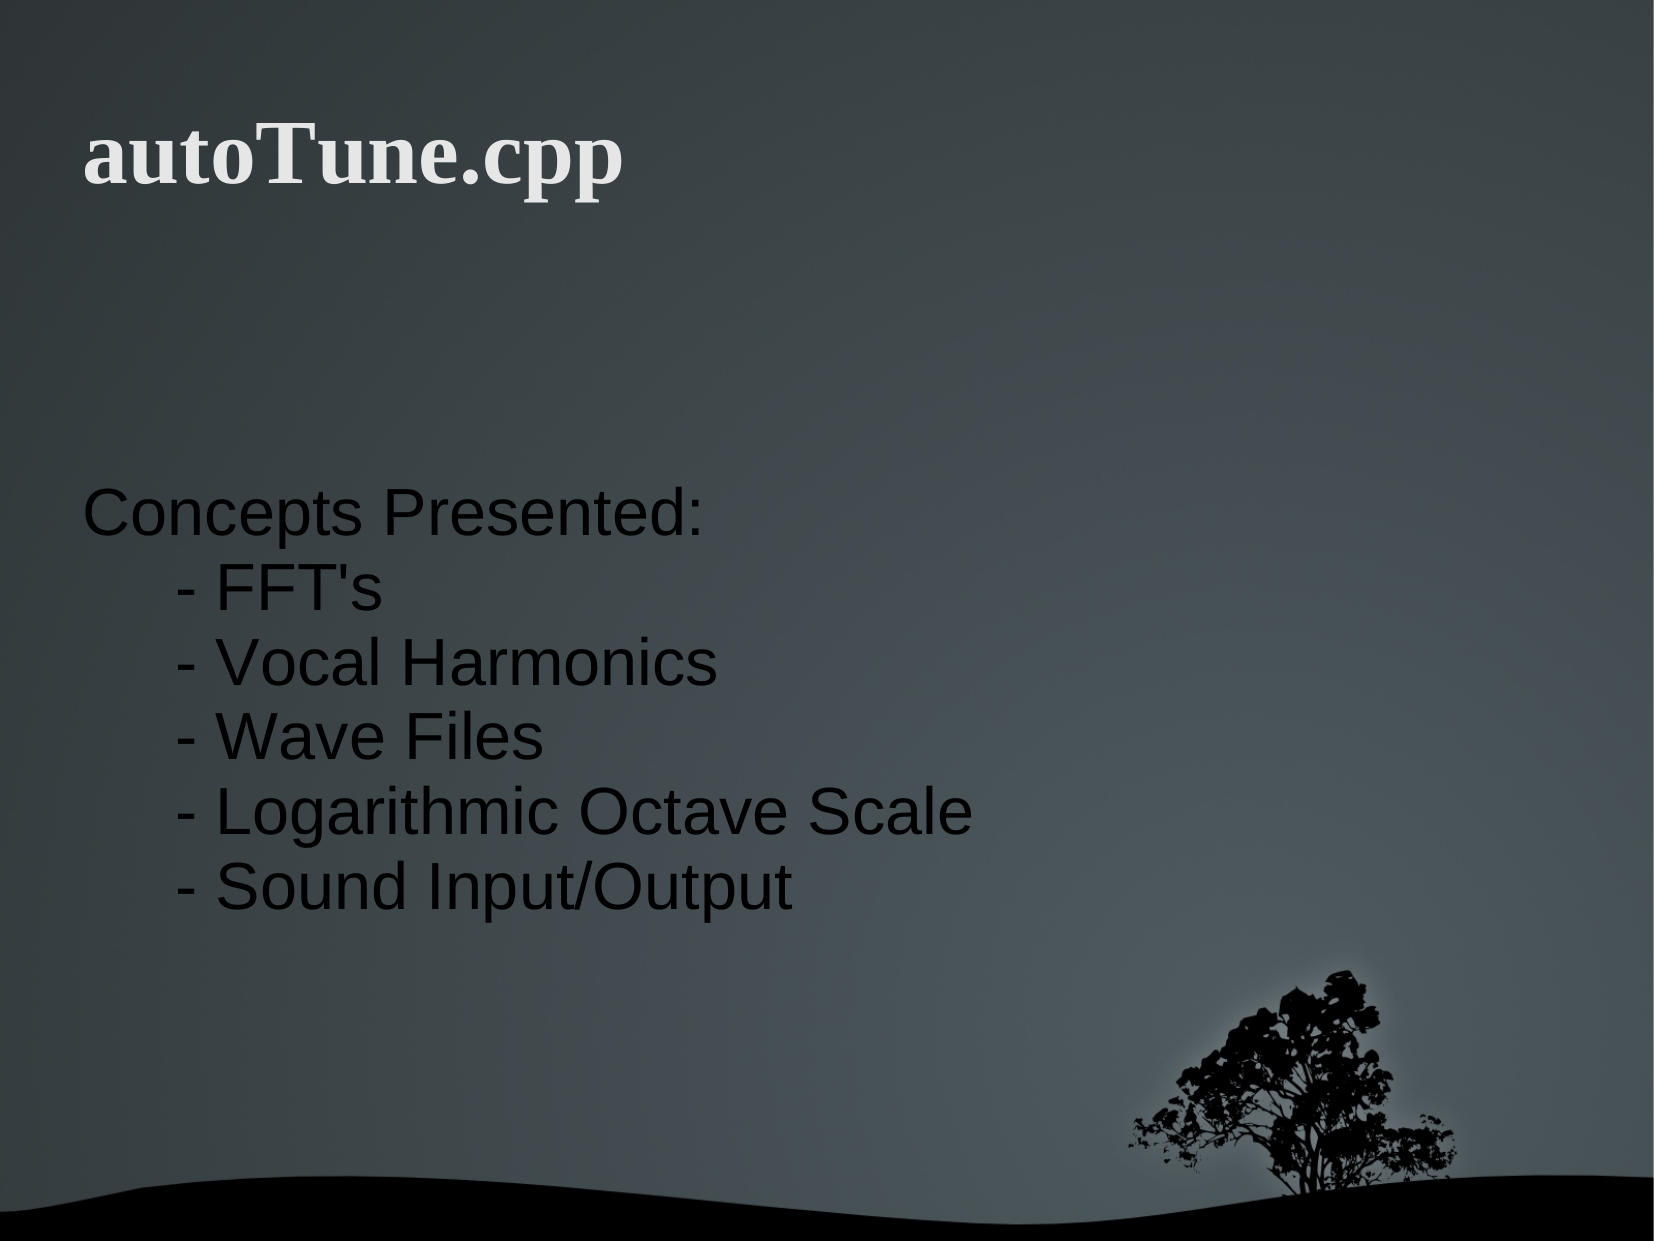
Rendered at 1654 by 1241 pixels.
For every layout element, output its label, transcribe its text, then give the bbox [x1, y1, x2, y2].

subtitle Concepts Presented: - FFT's - Vocal Harmonics - Wave Files - Logarithmic Octave Scale - Sound Input/Output [82, 297, 1571, 1102]
title autoTune.cpp [82, 56, 1571, 250]
picture [0, 0, 1654, 1241]
